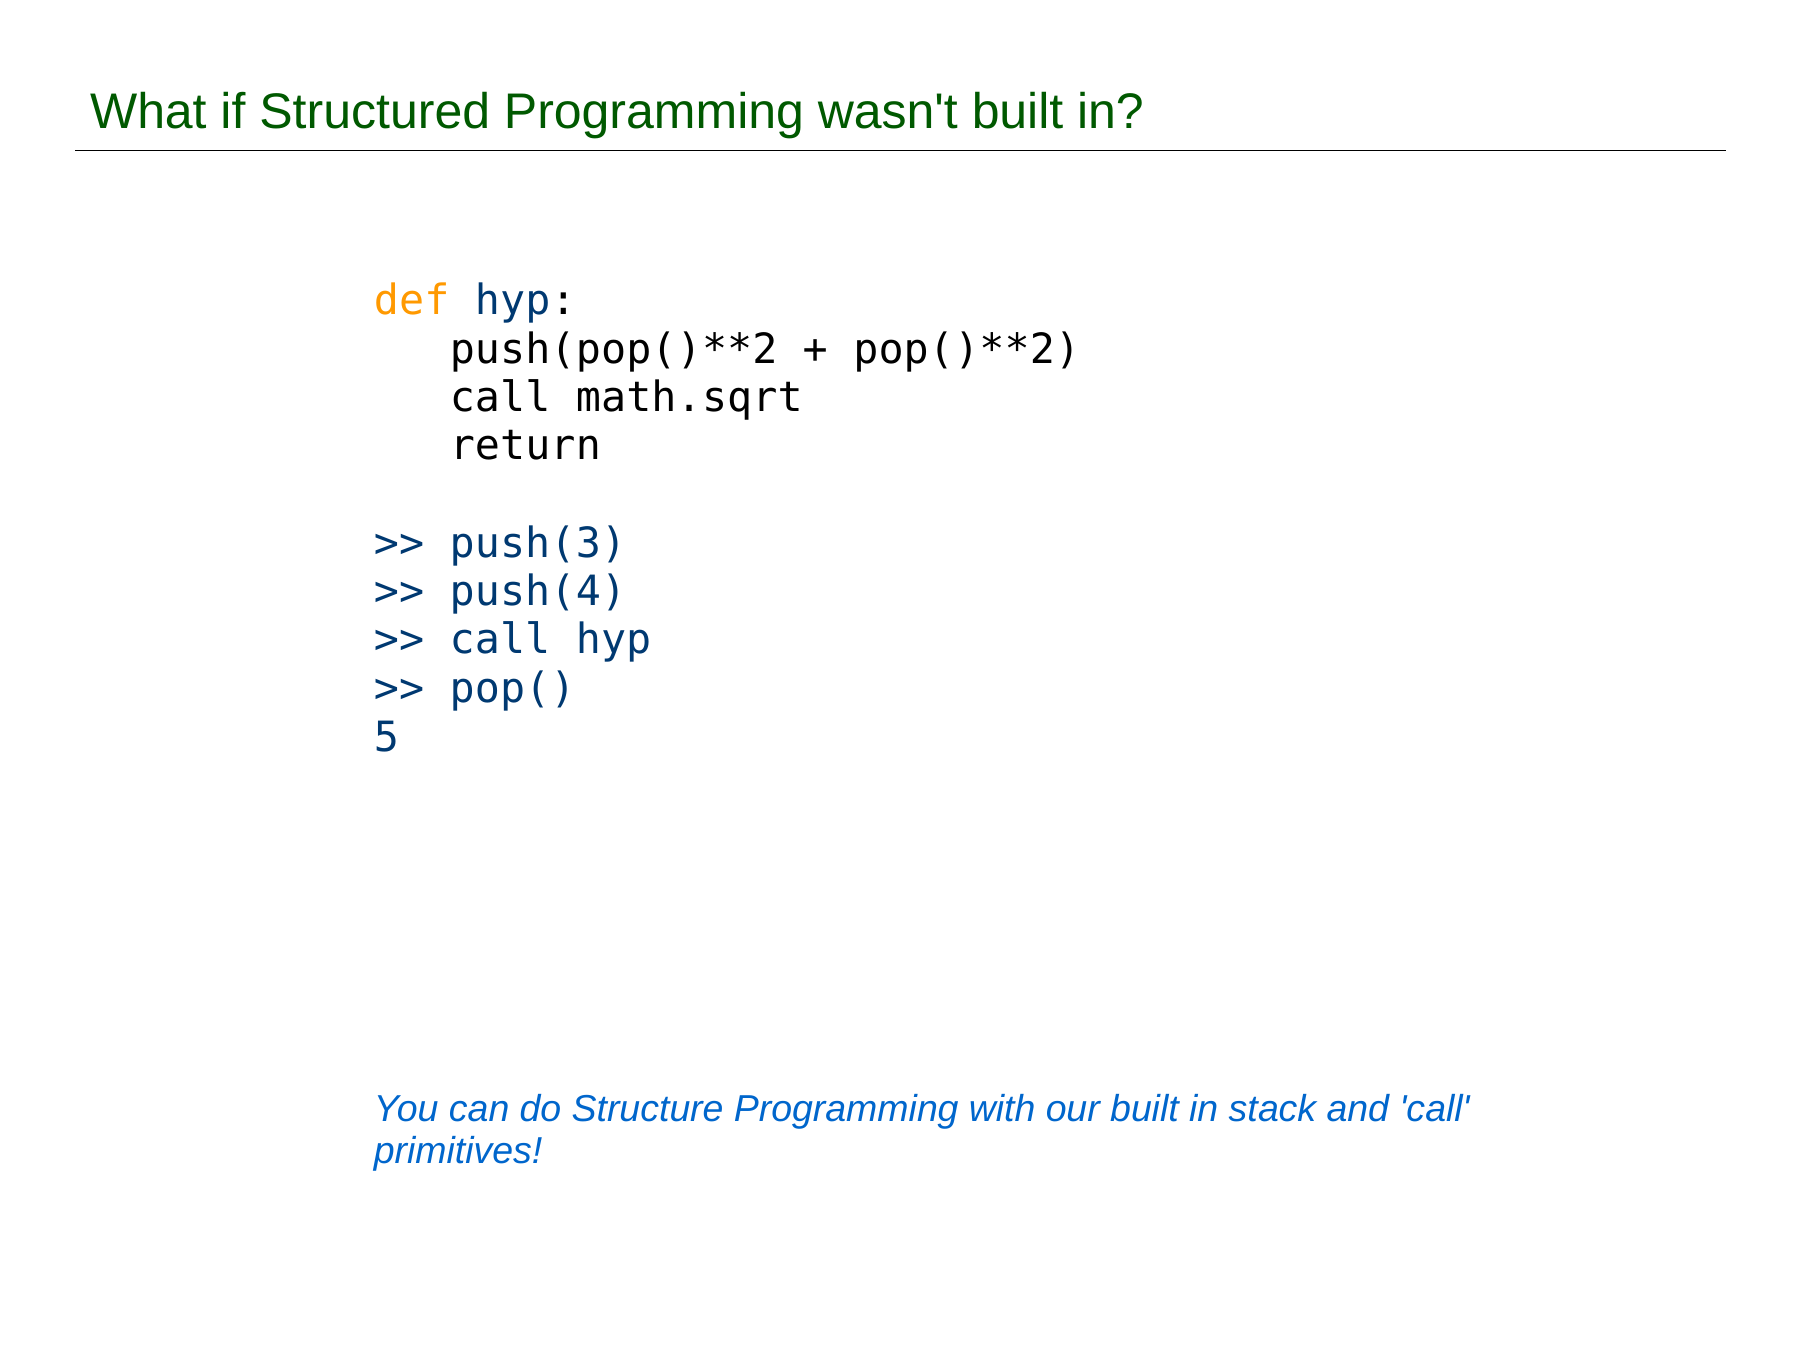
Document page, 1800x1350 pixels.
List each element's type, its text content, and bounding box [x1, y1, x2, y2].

text_box You can do Structure Programming with our built in stack and 'call' primitives! [359, 1080, 1558, 1179]
text_box def hyp: push(pop()**2 + pop()**2) call math.sqrt return >> push(3) >> push(4) >> call hyp >> pop() 5 [359, 268, 1800, 1080]
title What if Structured Programming wasn't built in? [90, 38, 1710, 147]
